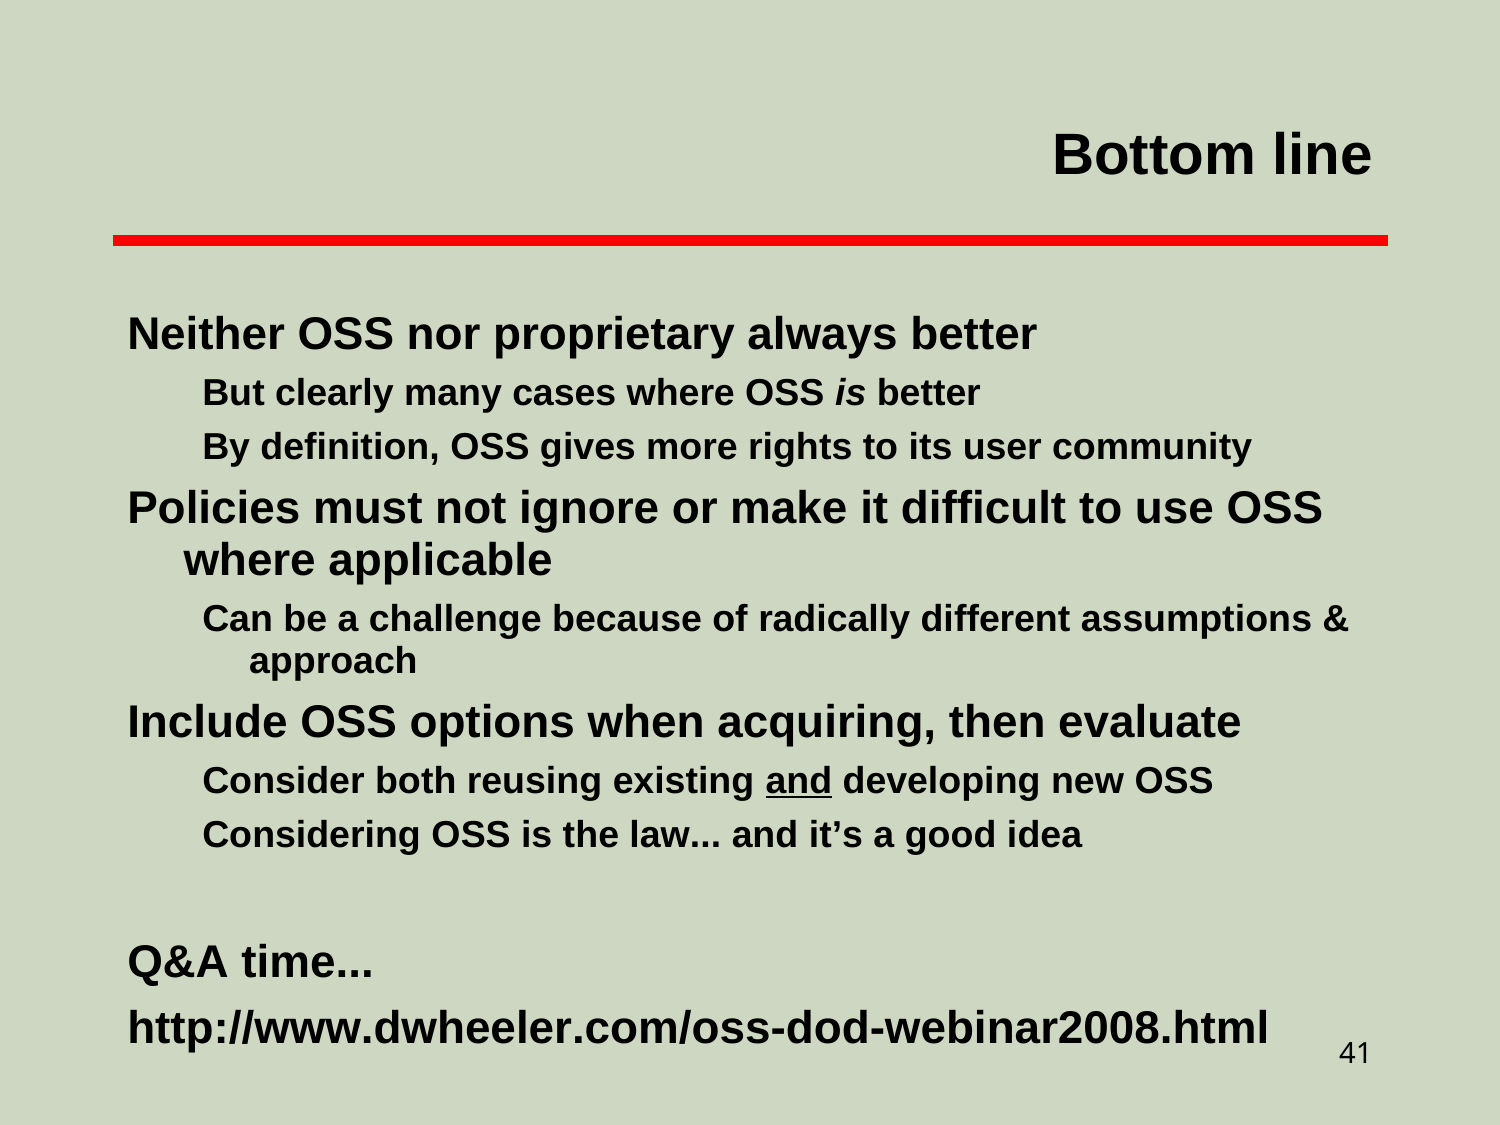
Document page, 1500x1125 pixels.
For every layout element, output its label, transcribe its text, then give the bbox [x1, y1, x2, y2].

list Neither OSS nor proprietary always better But clearly many cases where OSS is better By definition, OSS gives more rights to its user community Policies must not ignore or make it difficult to use OSS where applicable Can be a challenge because of radically different assumptions & approach Include OSS options when acquiring, then evaluate Consider both reusing existing and developing new OSS Considering OSS is the law... and it’s a good idea Q&A time... http://www.dwheeler.com/oss-dod-webinar2008.html [112, 299, 1388, 1062]
title Bottom line [337, 85, 1388, 224]
